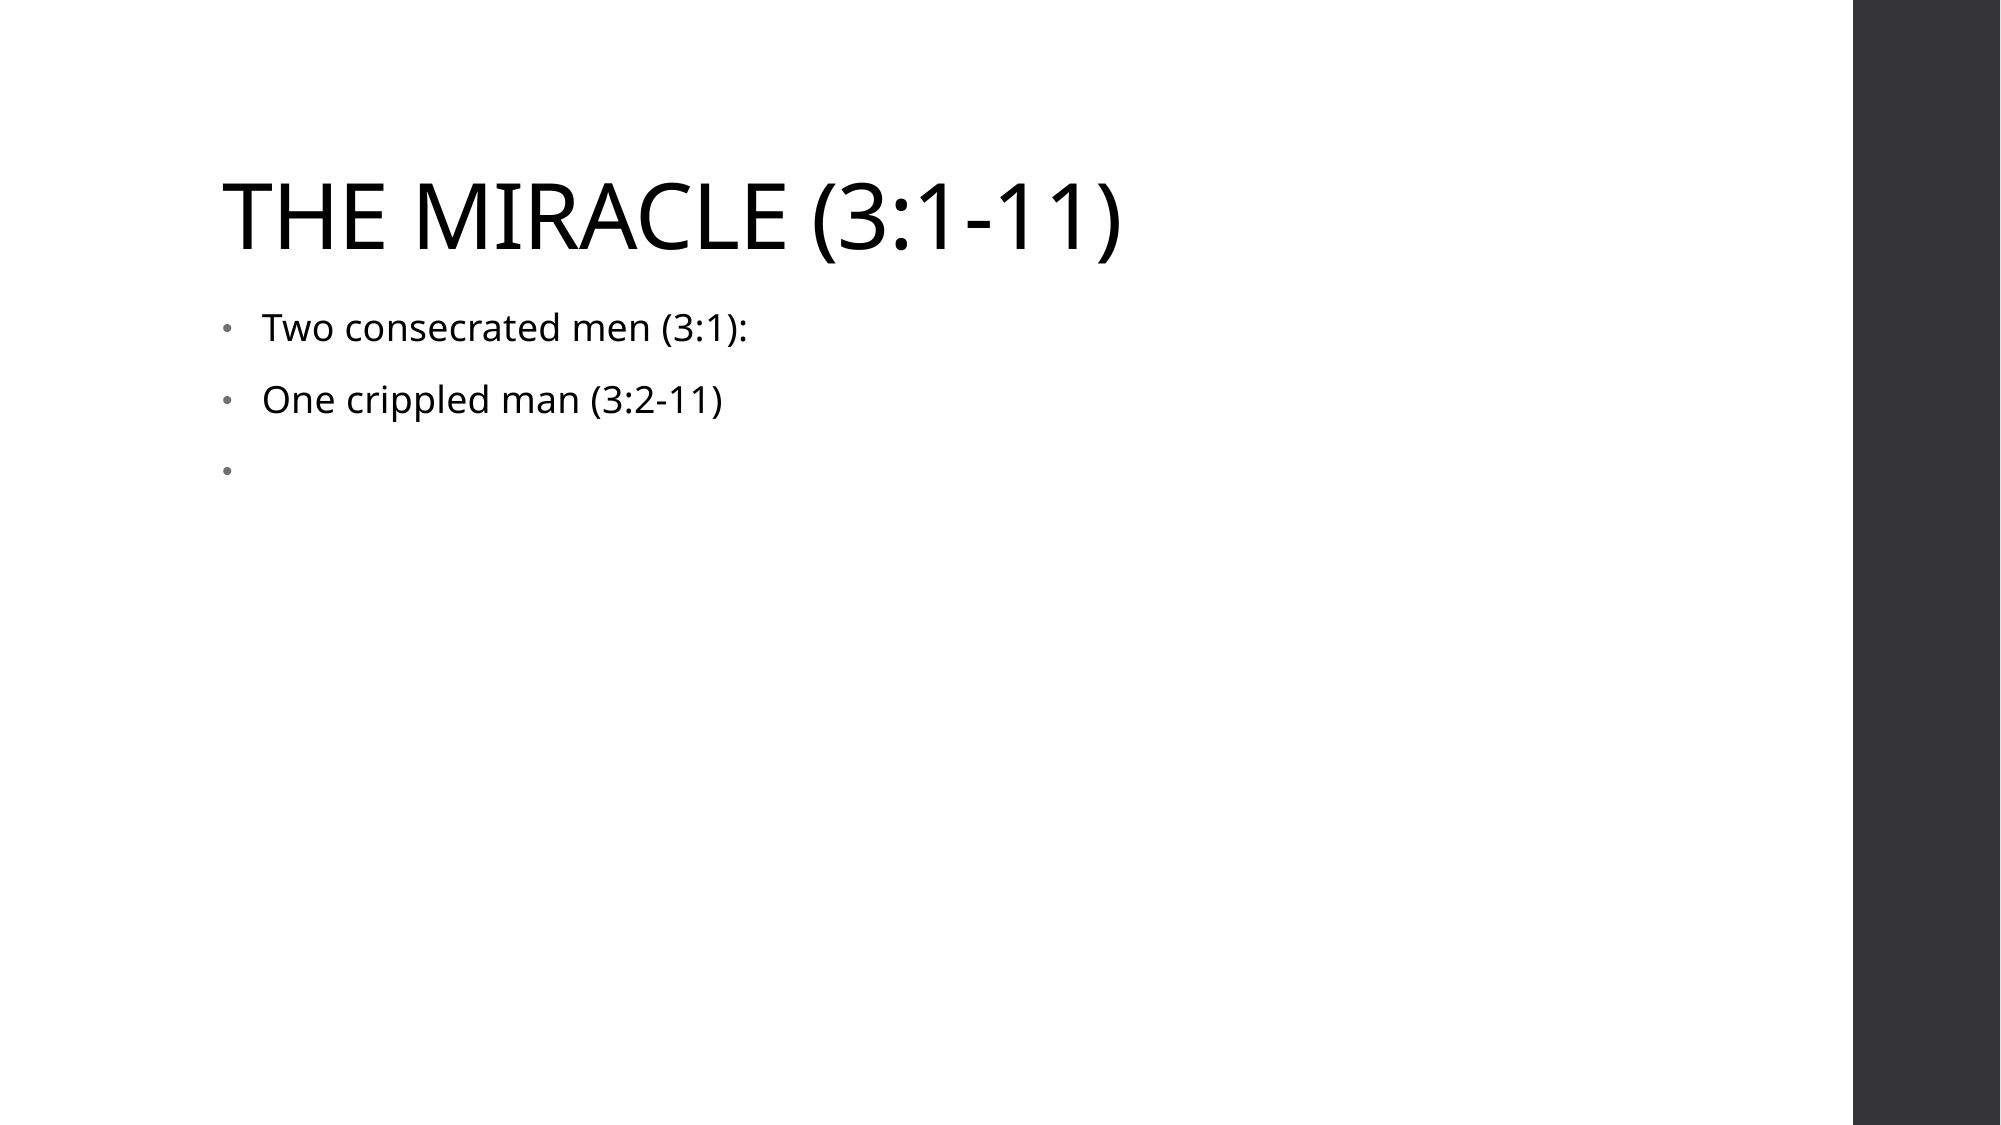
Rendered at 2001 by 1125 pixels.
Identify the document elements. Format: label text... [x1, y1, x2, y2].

list Two consecrated men (3:1): One crippled man (3:2-11) [206, 299, 1617, 1014]
title THE MIRACLE (3:1-11) [206, 60, 1797, 278]
